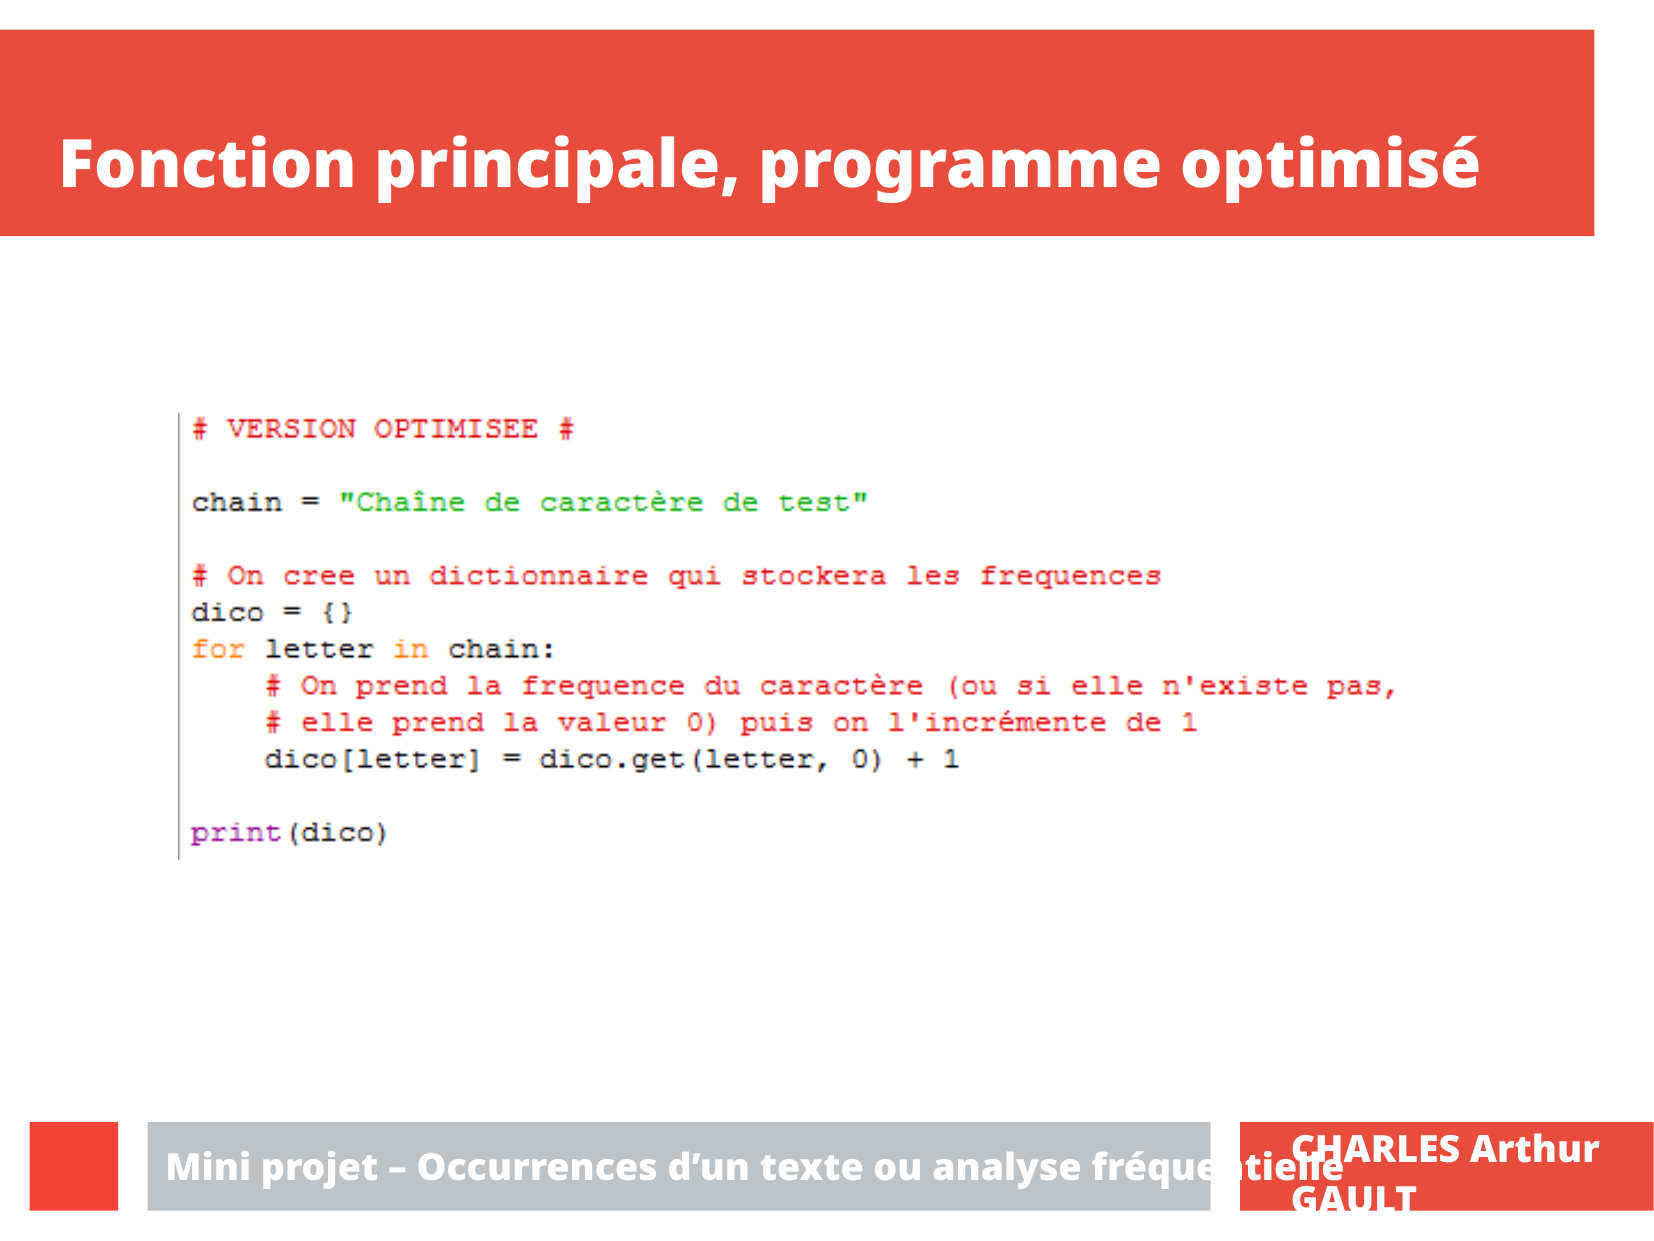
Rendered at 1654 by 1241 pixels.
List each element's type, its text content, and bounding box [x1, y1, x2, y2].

picture [178, 413, 1406, 860]
title Fonction principale, programme optimisé [59, 59, 1595, 207]
